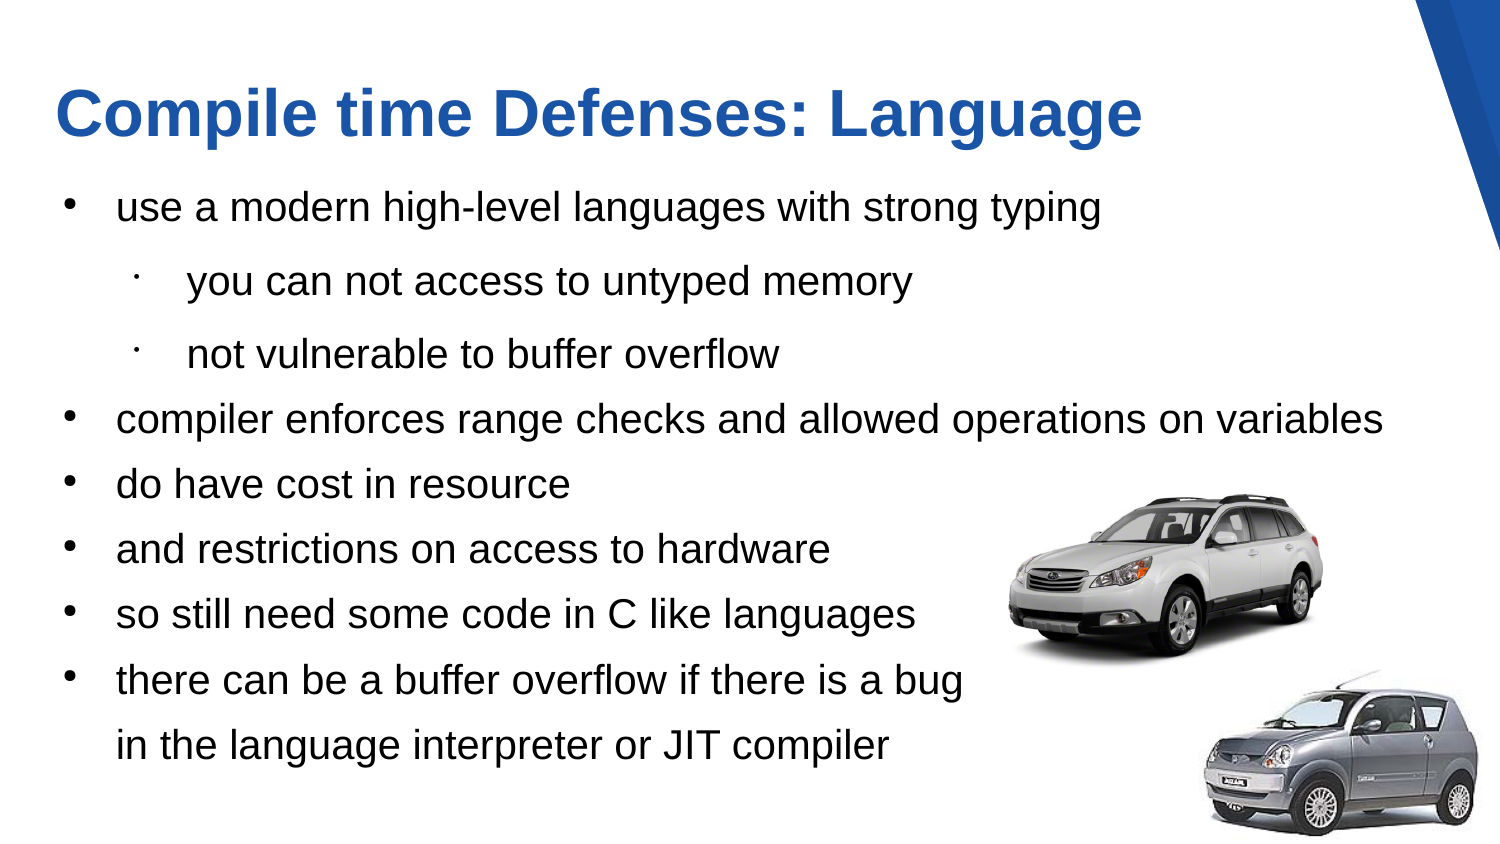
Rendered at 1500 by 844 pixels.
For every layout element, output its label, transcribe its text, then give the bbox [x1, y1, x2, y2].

picture [995, 454, 1486, 841]
list use a modern high-level languages with strong typing you can not access to untyped memory not vulnerable to buffer overflow compiler enforces range checks and allowed operations on variables do have cost in resource and restrictions on access to hardware so still need some code in C like languages there can be a buffer overflow if there is a bug in the language interpreter or JIT compiler [30, 165, 1486, 710]
title Compile time Defenses: Language [40, 97, 1306, 166]
